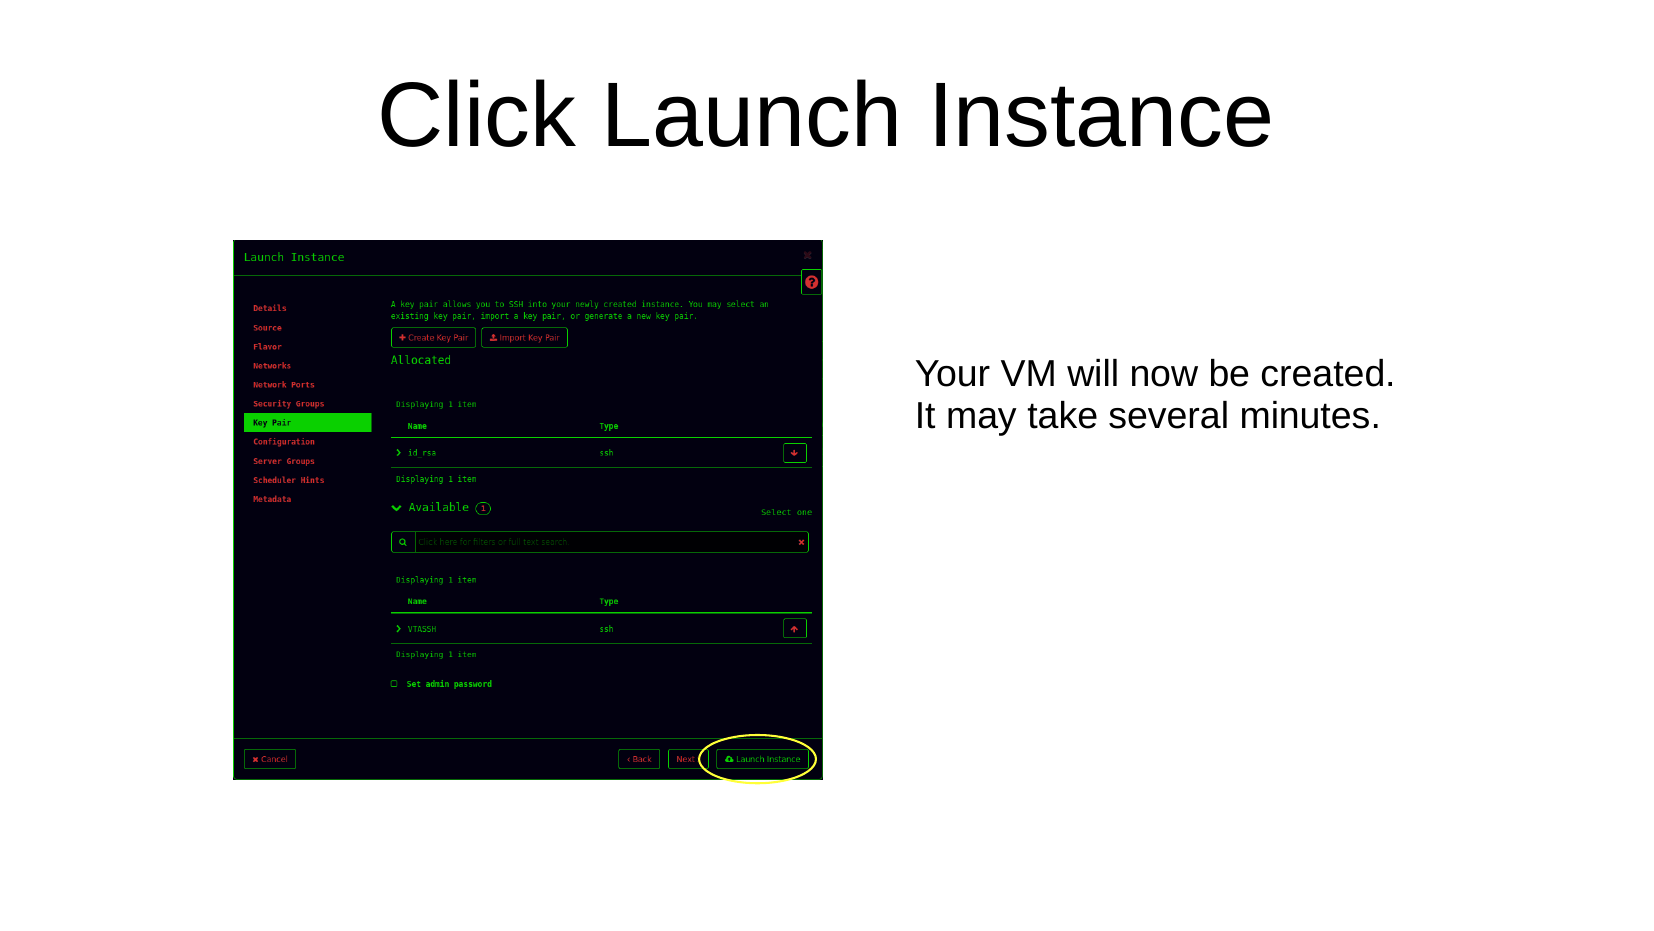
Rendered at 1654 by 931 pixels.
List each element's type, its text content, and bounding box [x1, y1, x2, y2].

text_box Your VM will now be created. It may take several minutes. [900, 345, 1422, 444]
picture [233, 240, 823, 781]
title Click Launch Instance [82, 37, 1571, 193]
picture [701, 737, 814, 781]
